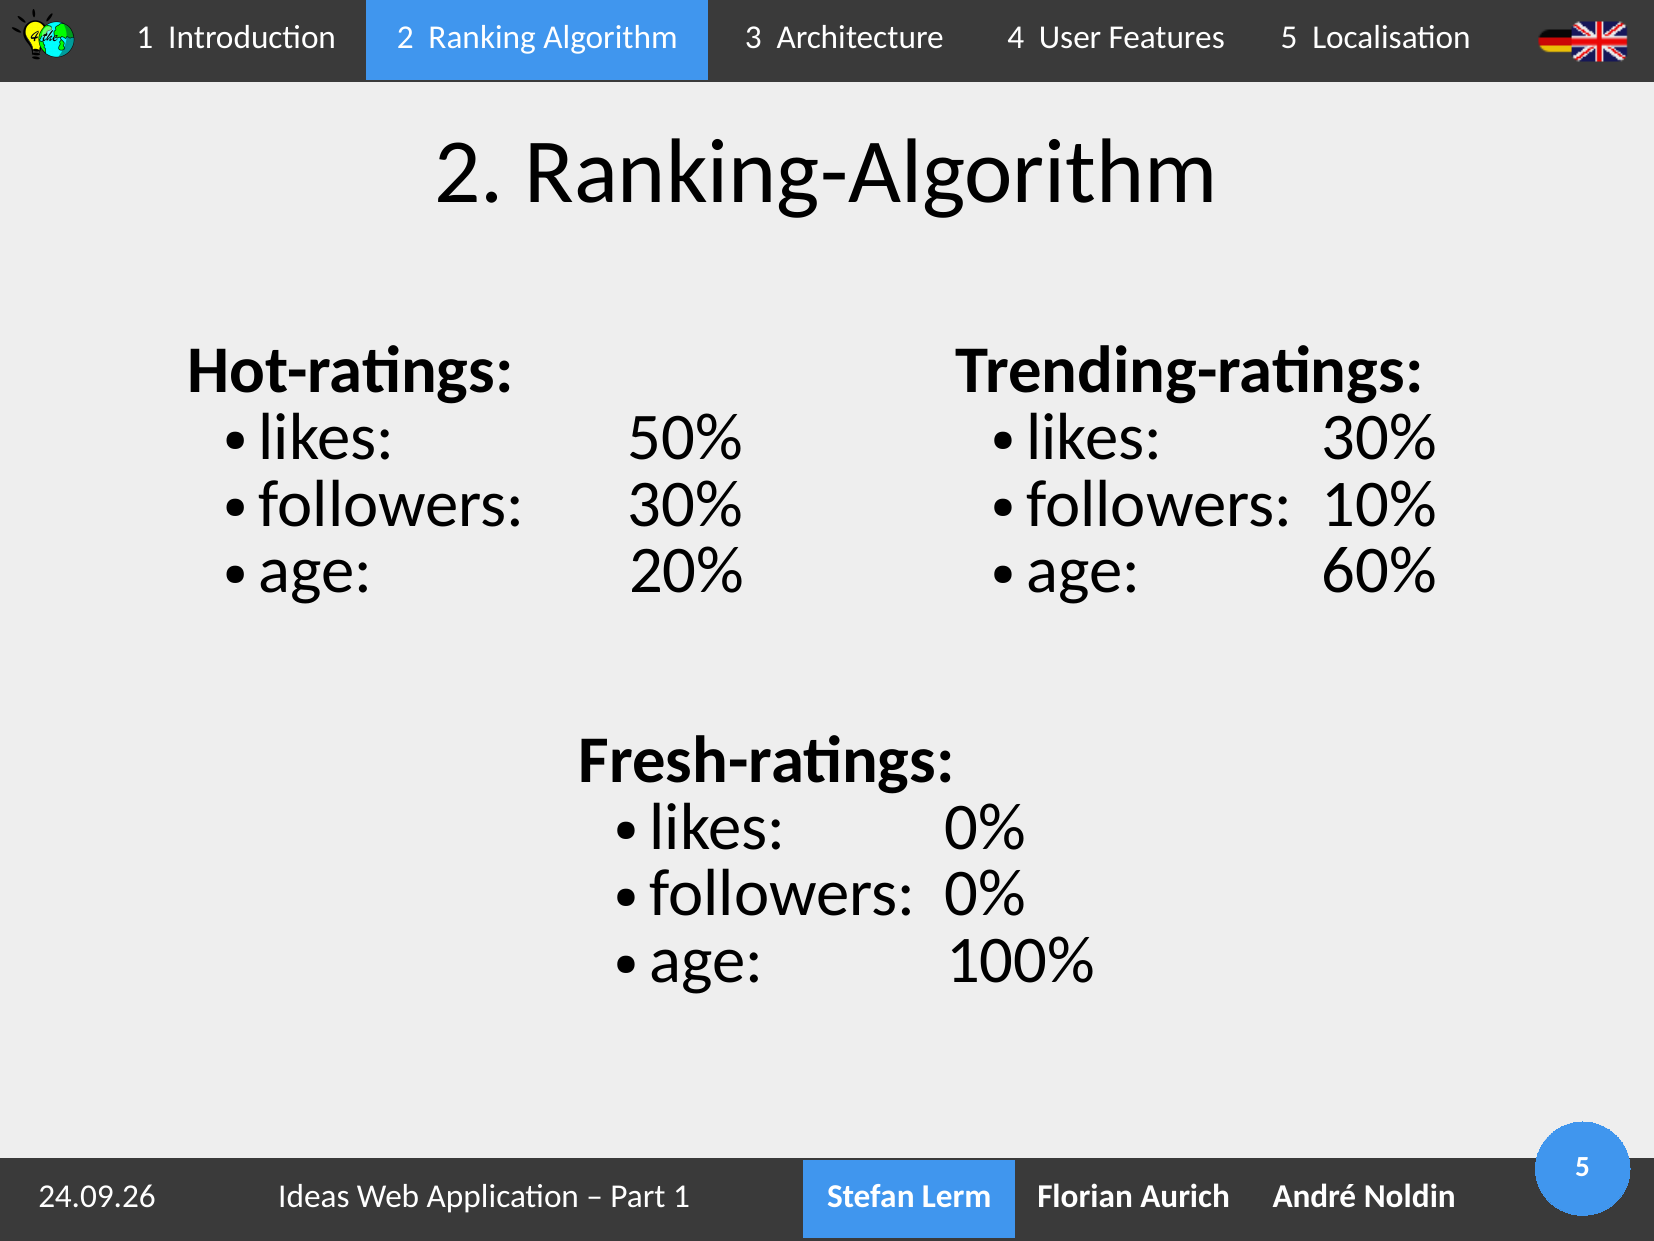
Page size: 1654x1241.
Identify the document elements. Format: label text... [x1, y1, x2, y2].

text_box 3 Architecture [708, 0, 980, 80]
text_box Fresh-ratings: likes: 0% followers: 0% age: 100% [578, 732, 1288, 1040]
text_box 1 Introduction [106, 0, 366, 80]
text_box Stefan Lerm [803, 1160, 1015, 1238]
text_box André Noldin [1251, 1160, 1477, 1238]
picture [2, 0, 83, 80]
text_box Ideas Web Application – Part 1 [242, 1160, 727, 1238]
text_box Hot-ratings: likes: 50% followers: 30% age: 20% [187, 342, 804, 662]
text_box 2 Ranking Algorithm [366, 0, 708, 80]
text_box 5 Localisation [1251, 0, 1501, 80]
text_box 4 User Features [980, 0, 1251, 80]
text_box Florian Aurich [1015, 1160, 1251, 1238]
picture [1536, 18, 1629, 64]
title 2. Ranking-Algorithm [82, 88, 1571, 272]
text_box Trending-ratings: likes: 30% followers: 10% age: 60% [955, 342, 1571, 674]
